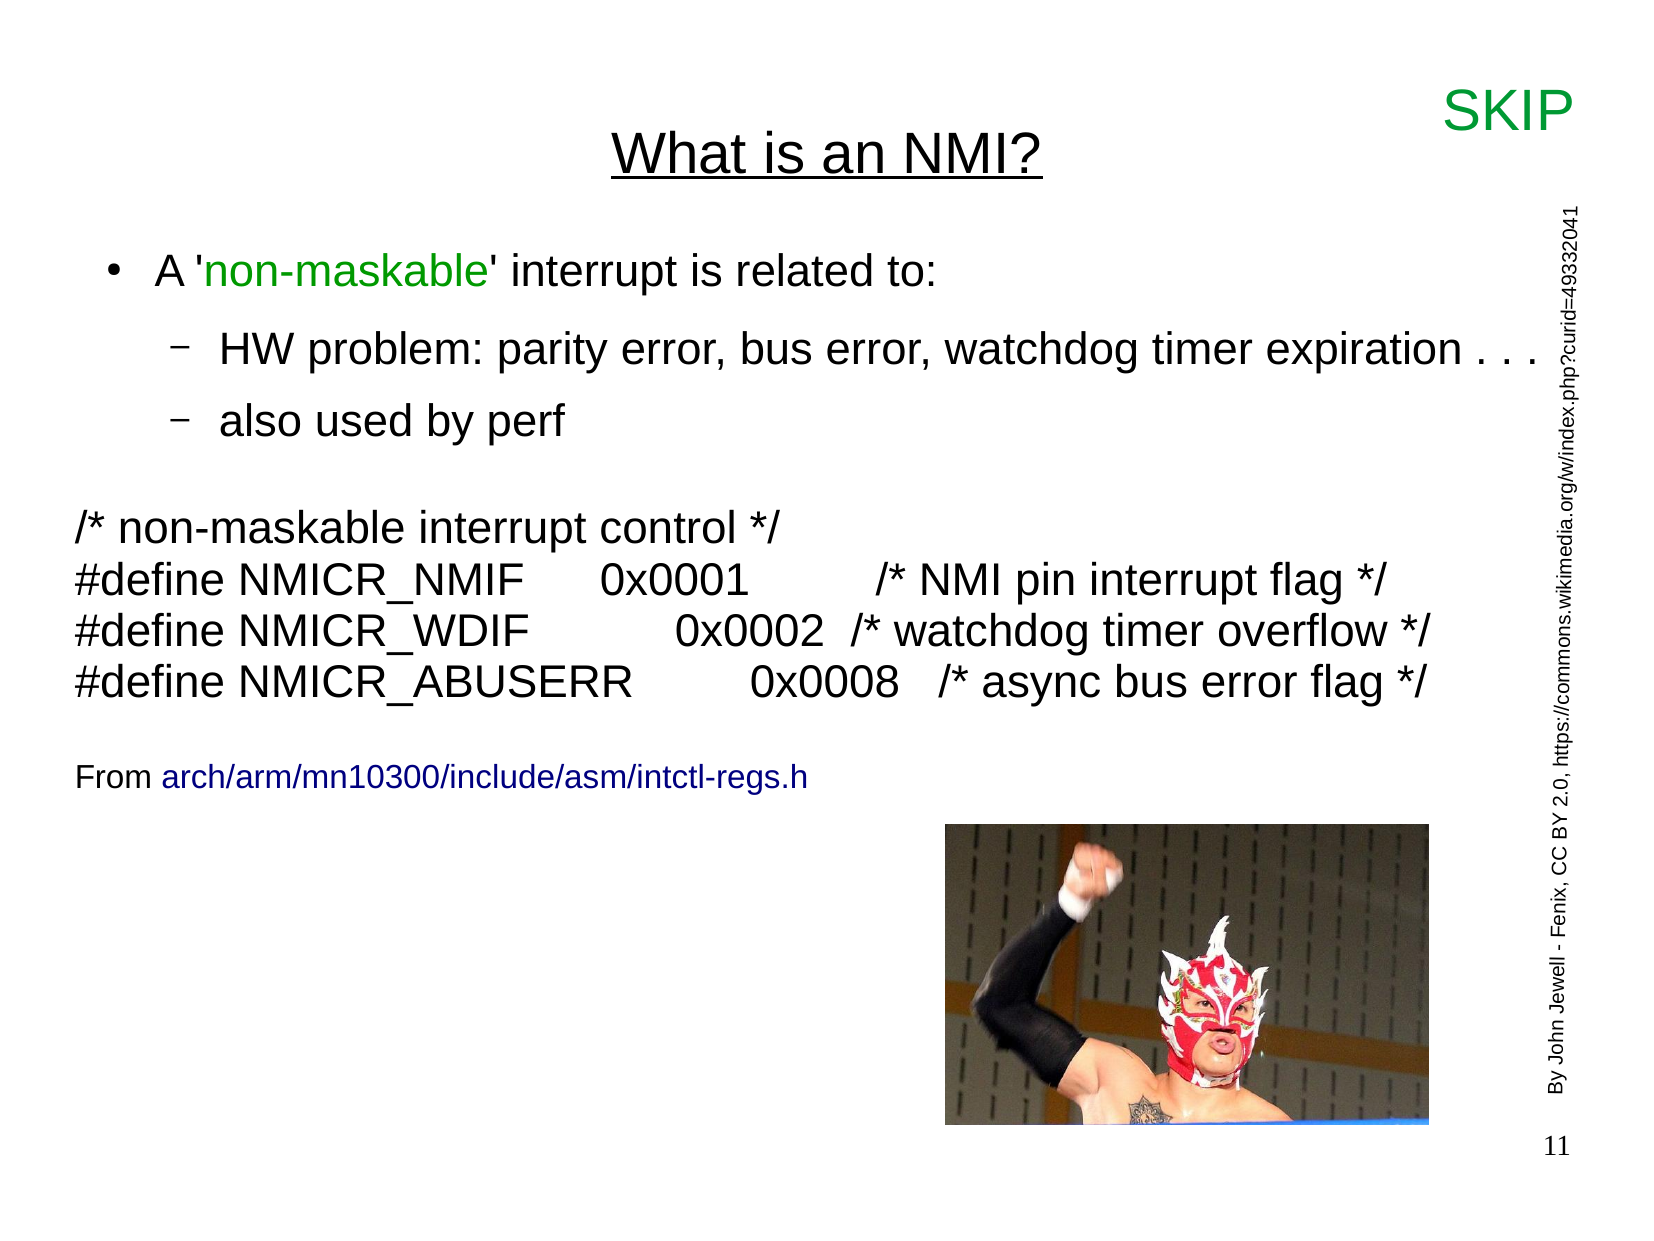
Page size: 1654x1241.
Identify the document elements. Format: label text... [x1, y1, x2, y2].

text_box By John Jewell - Fenix, CC BY 2.0, https://commons.wikimedia.org/w/index.php?curid=49332041 [1535, 190, 1591, 1111]
text_box /* non-maskable interrupt control */ #define NMICR_NMIF 0x0001 /* NMI pin interrupt flag */ #define NMICR_WDIF 0x0002 /* watchdog timer overflow */ #define NMICR_ABUSERR 0x0008 /* async bus error flag */ From arch/arm/mn10300/include/asm/intctl-regs.h [60, 495, 1456, 1051]
picture [945, 824, 1429, 1126]
list A 'non-maskable' interrupt is related to: HW problem: parity error, bus error, watchdog timer expiration . . . also used by perf [90, 245, 1550, 451]
text_box SKIP [1427, 70, 1591, 151]
title What is an NMI? [82, 49, 1571, 257]
